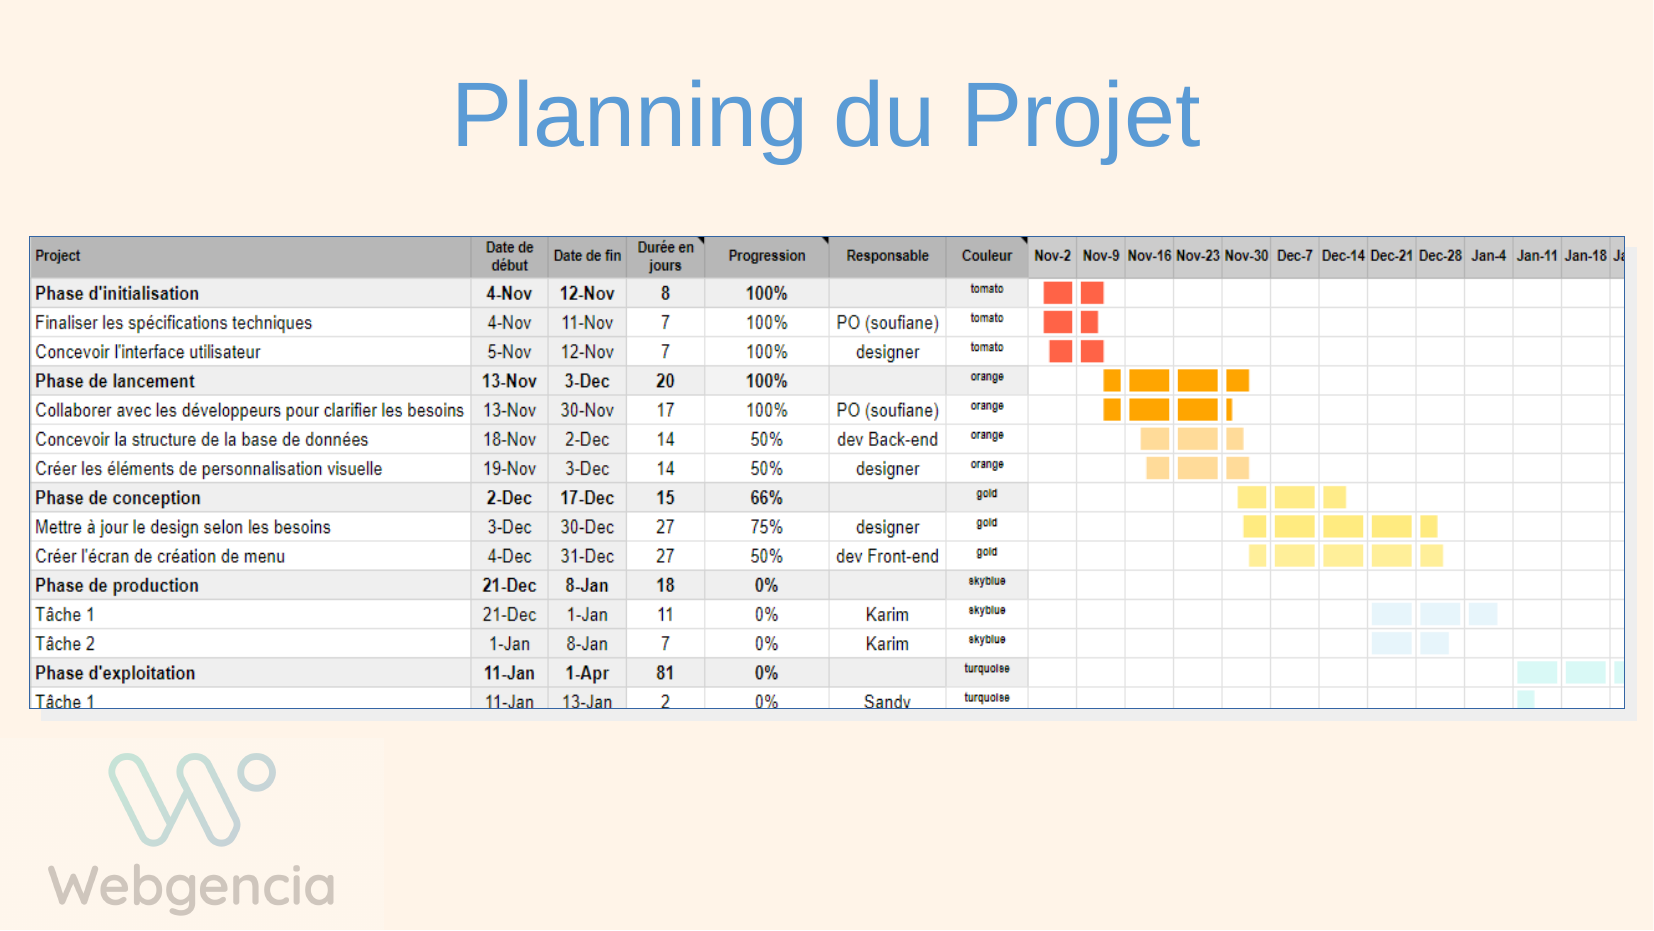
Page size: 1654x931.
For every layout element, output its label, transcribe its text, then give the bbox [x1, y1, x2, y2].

picture [29, 236, 1625, 709]
title Planning du Projet [82, 37, 1571, 193]
picture [0, 738, 384, 931]
